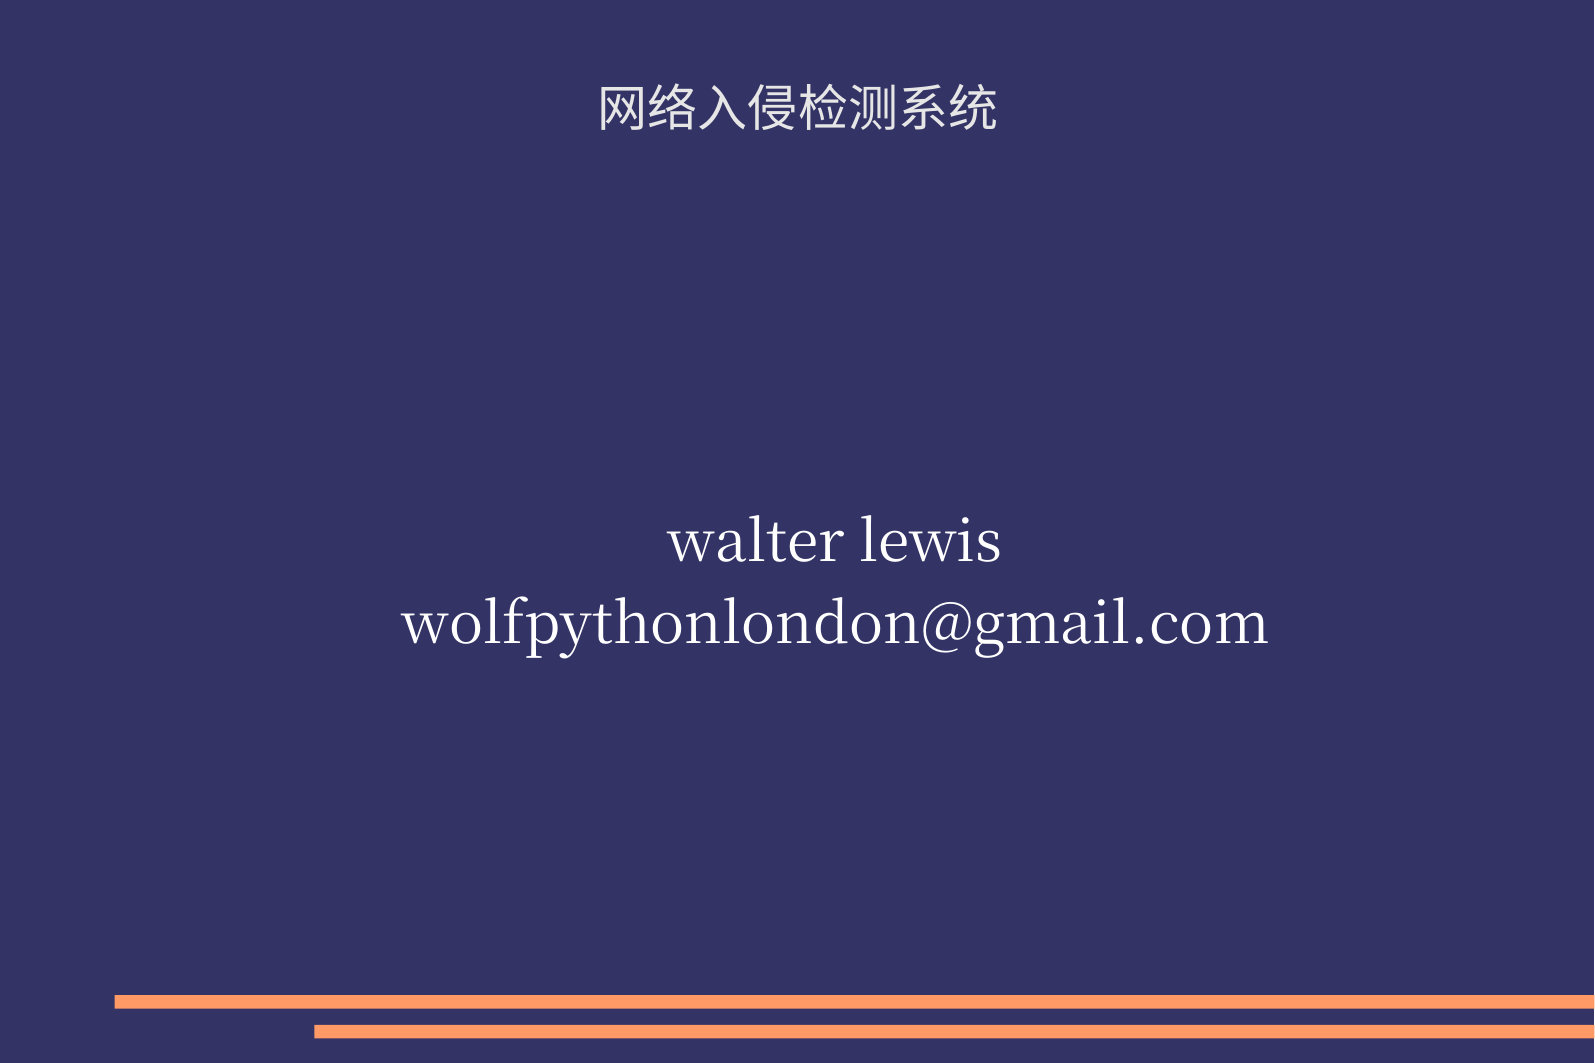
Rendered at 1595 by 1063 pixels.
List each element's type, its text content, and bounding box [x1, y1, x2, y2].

subtitle walter lewis wolfpythonlondon@gmail.com [164, 324, 1506, 995]
title 网络入侵检测系统 [117, 16, 1479, 194]
